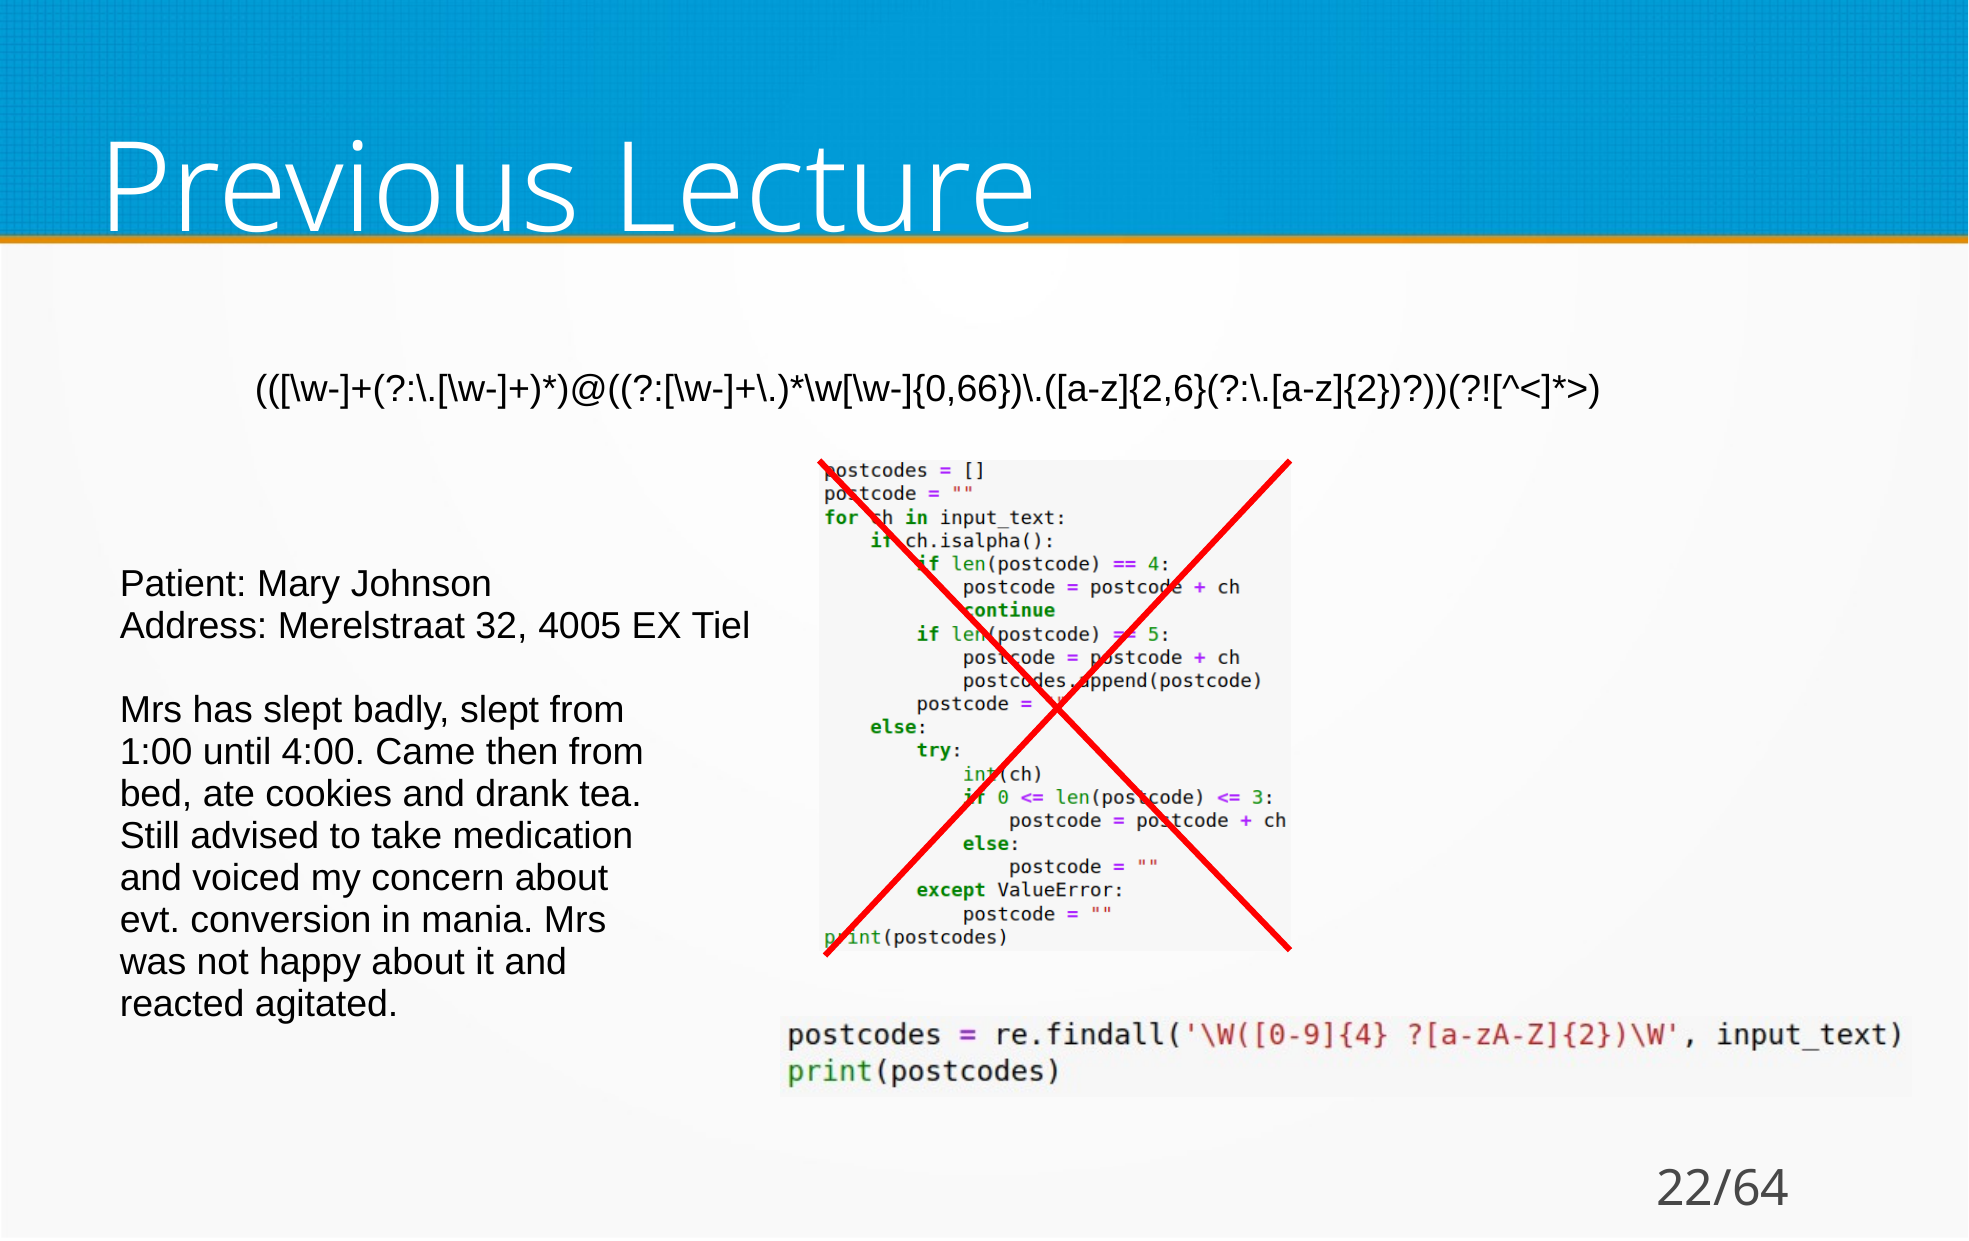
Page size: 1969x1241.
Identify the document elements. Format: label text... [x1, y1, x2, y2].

text_box Patient: Mary Johnson Address: Merelstraat 32, 4005 EX Tiel Mrs has slept badly, slept from 1:00 until 4:00. Came then from bed, ate cookies and drank tea. Still advised to take medication and voiced my concern about evt. conversion in mania. Mrs was not happy about it and reacted agitated. [105, 555, 856, 1032]
text_box (([\w-]+(?:\.[\w-]+)*)@((?:[\w-]+\.)*\w[\w-]{0,66})\.([a-z]{2,6}(?:\.[a-z]{2})?))(?![^<]*>) [240, 360, 1771, 459]
picture [0, 233, 1969, 1241]
title Previous Lecture [98, 49, 1870, 257]
